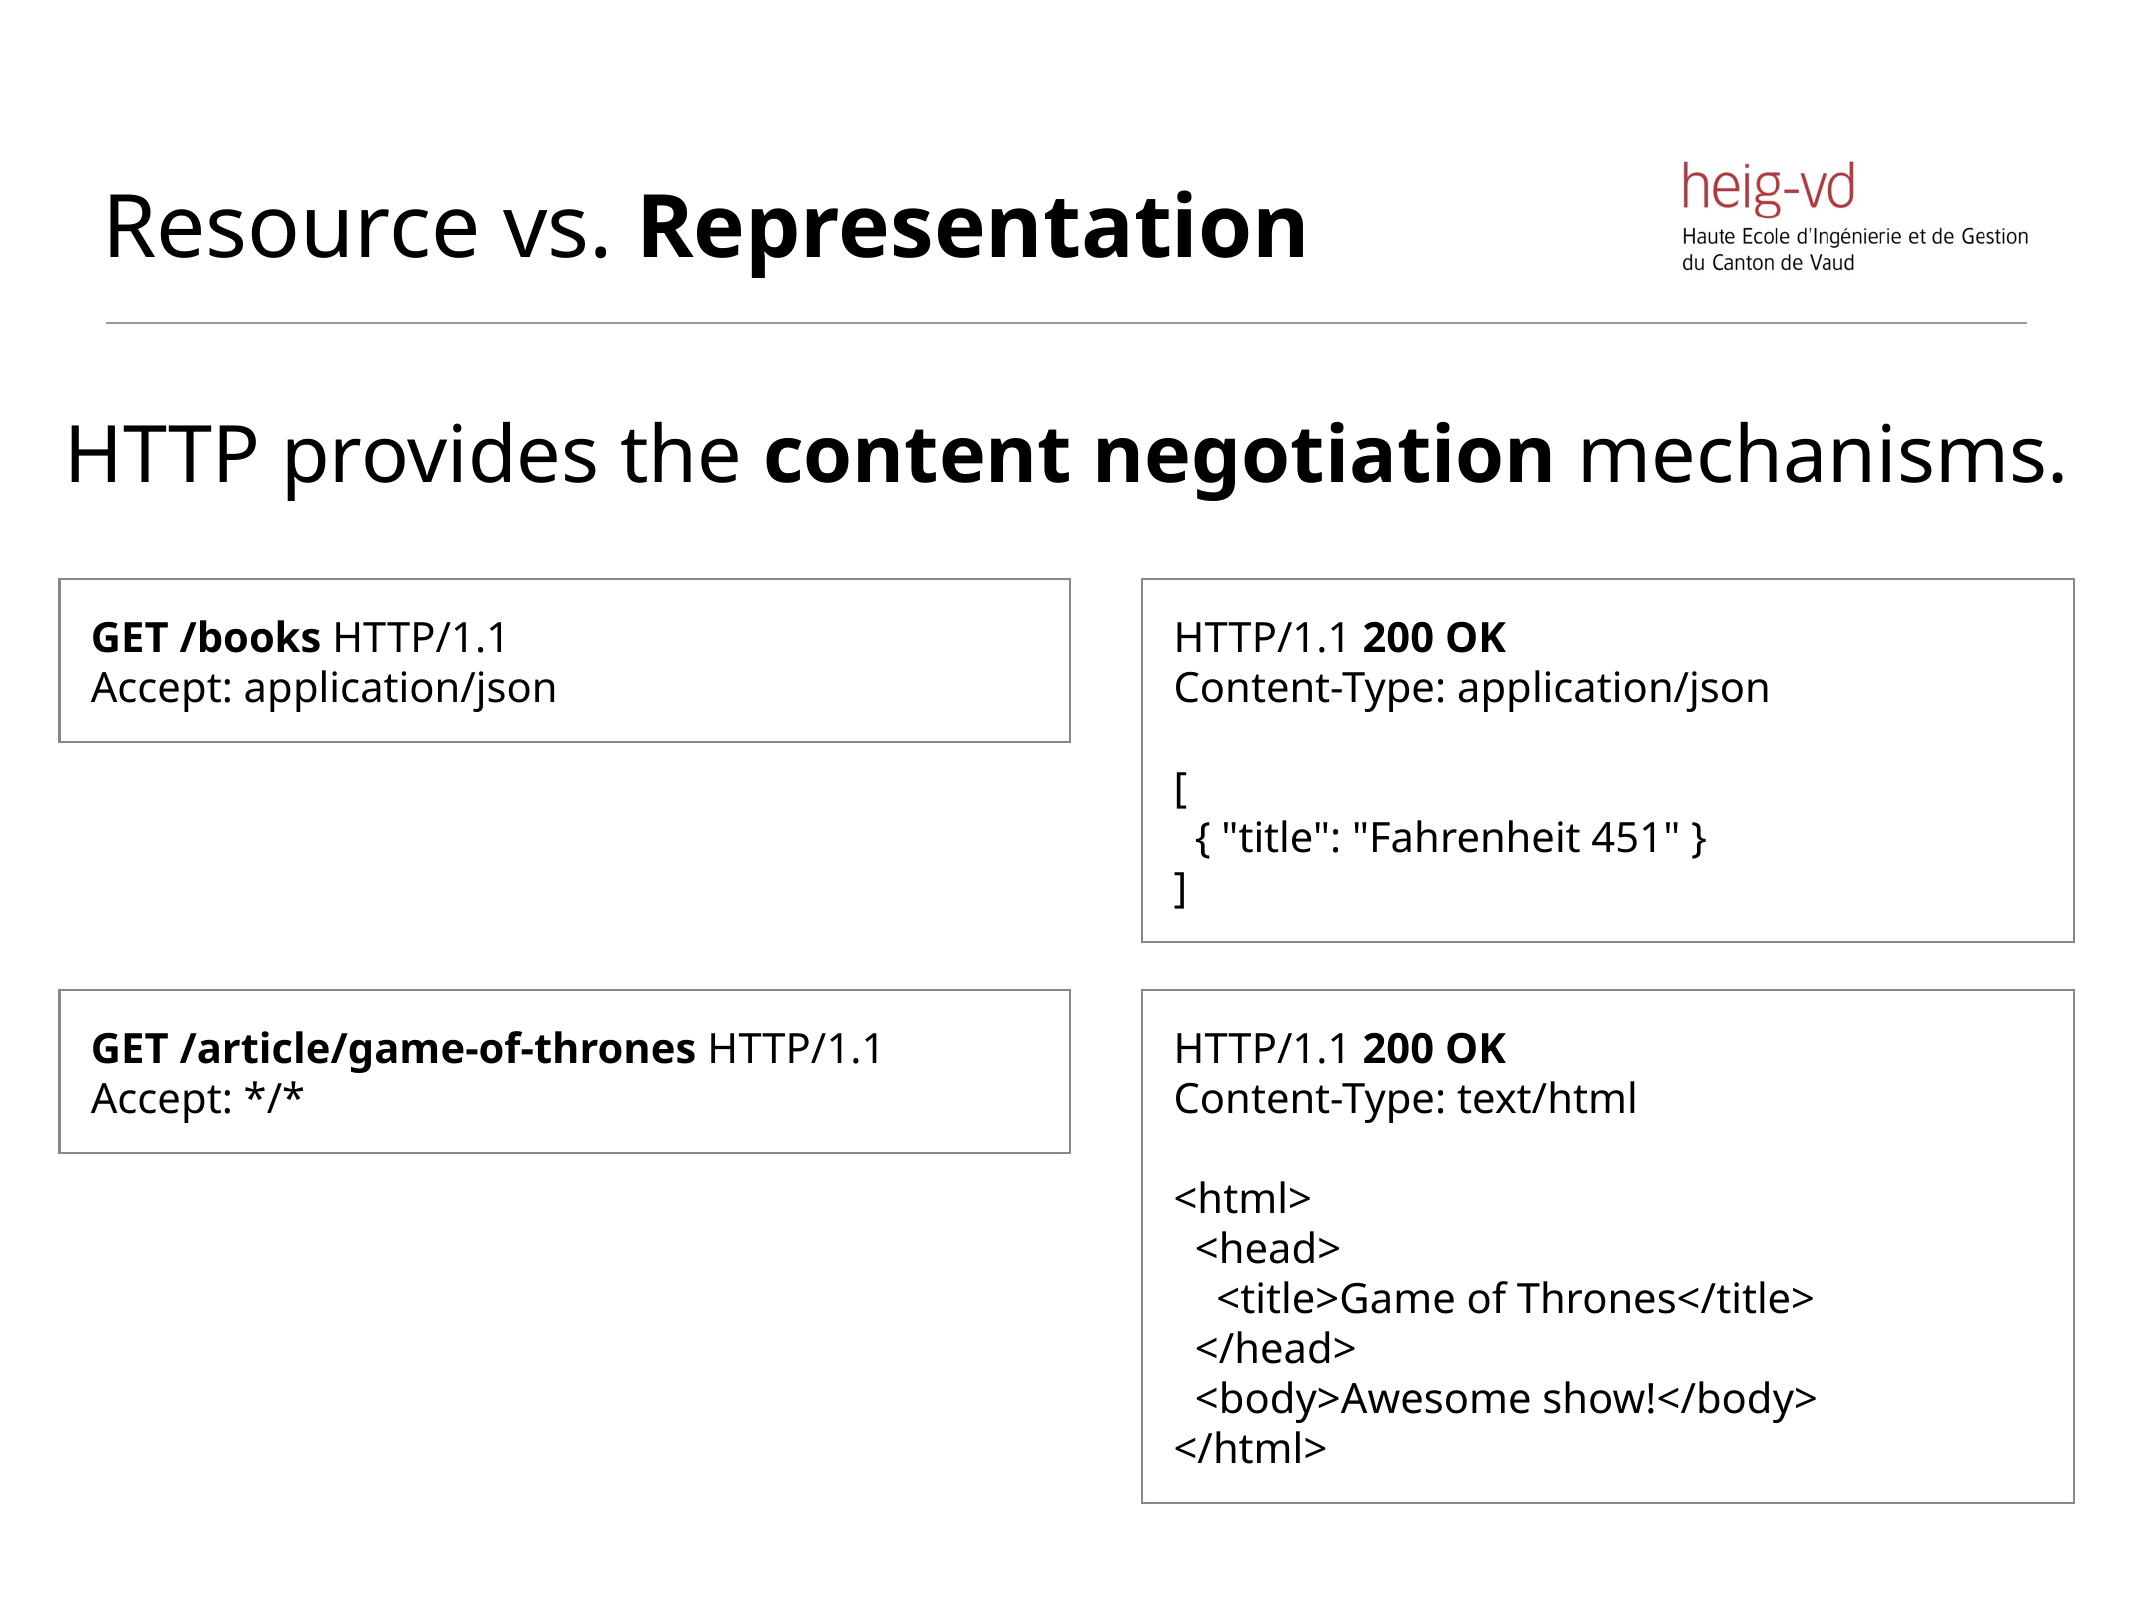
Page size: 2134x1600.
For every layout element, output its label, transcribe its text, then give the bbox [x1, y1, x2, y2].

text_box HTTP/1.1 200 OK Content-Type: text/html <html> <head> <title>Game of Thrones</title> </head> <body>Awesome show!</body> </html> [1142, 990, 2074, 1503]
text_box GET /books HTTP/1.1 Accept: application/json [59, 579, 1070, 742]
title Resource vs. Representation [93, 54, 2040, 284]
text_box HTTP/1.1 200 OK Content-Type: application/json [ { "title": "Fahrenheit 451" } ] [1142, 579, 2074, 942]
text_box GET /article/game-of-thrones HTTP/1.1 Accept: */* [59, 990, 1070, 1153]
text_box HTTP provides the content negotiation mechanisms. [56, 395, 2078, 507]
